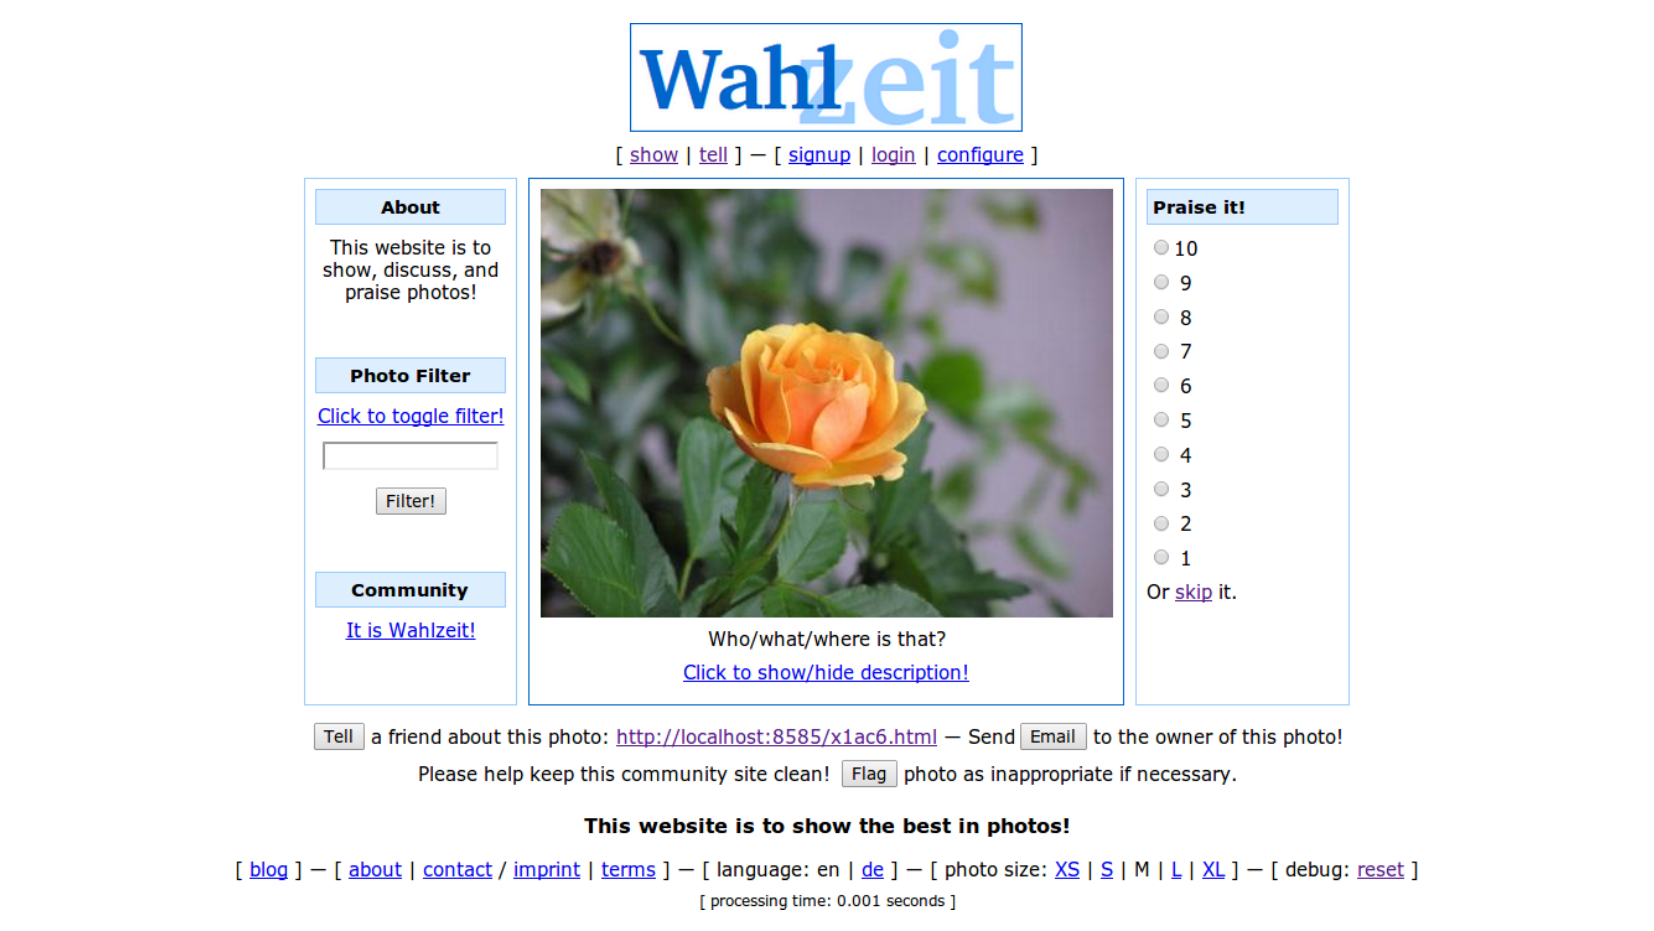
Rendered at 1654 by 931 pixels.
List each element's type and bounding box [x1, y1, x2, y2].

picture [236, 23, 1418, 910]
